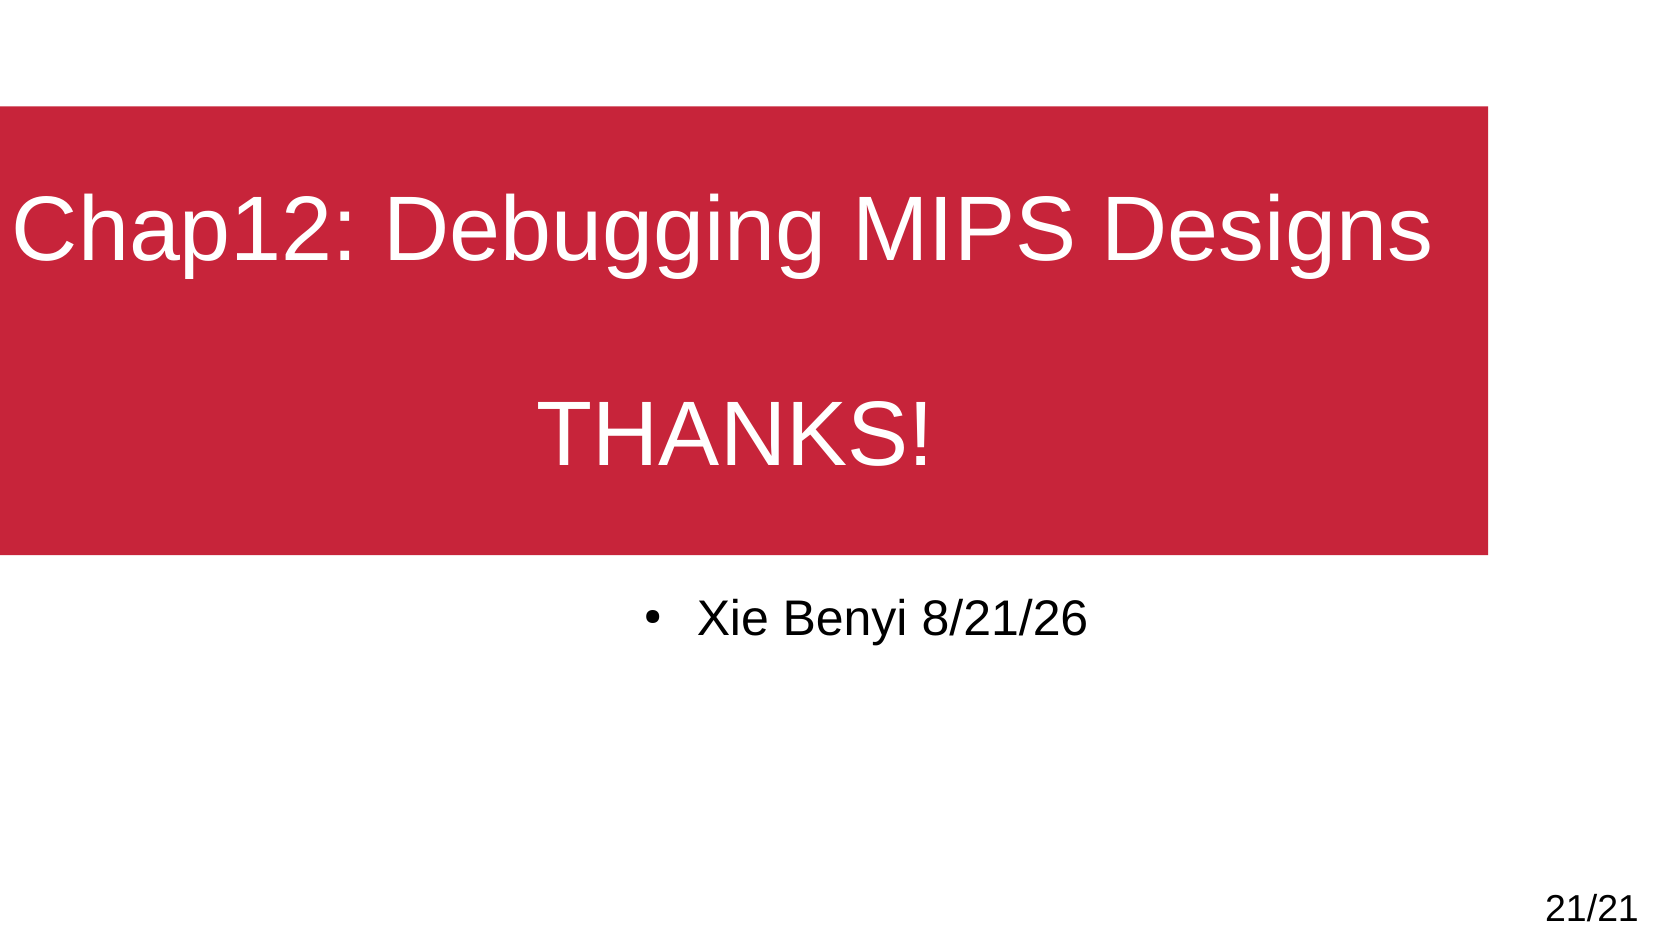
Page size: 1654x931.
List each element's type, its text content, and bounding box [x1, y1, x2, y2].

list Xie Benyi 8/26/18 [625, 590, 1489, 804]
title Chap12: Debugging MIPS Designs THANKS! [0, 106, 1489, 556]
